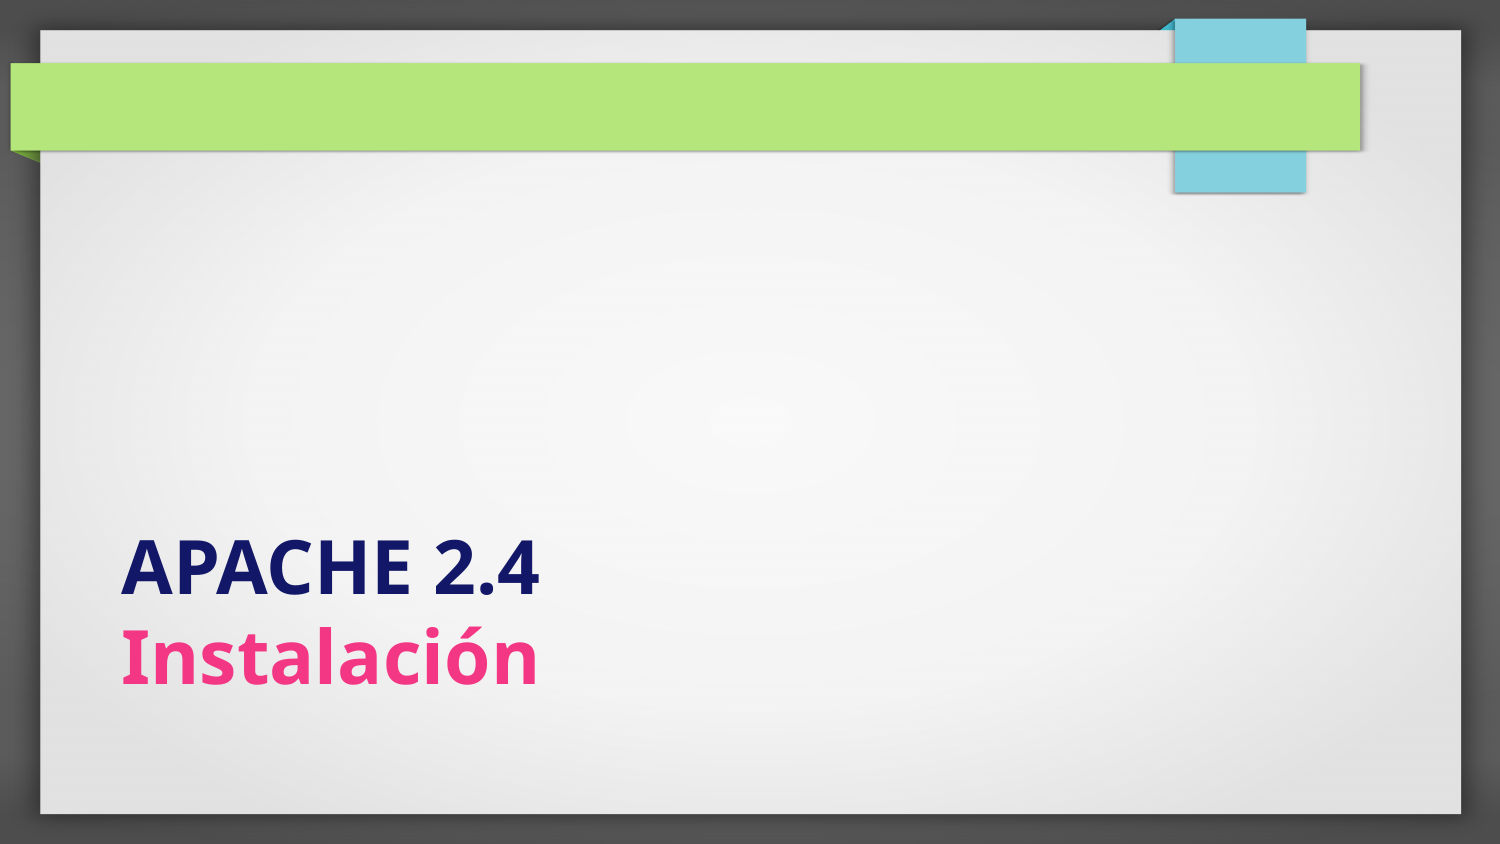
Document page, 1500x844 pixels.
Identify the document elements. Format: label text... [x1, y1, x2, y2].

picture [0, 0, 1500, 844]
title APACHE 2.4 Instalación [106, 520, 801, 715]
